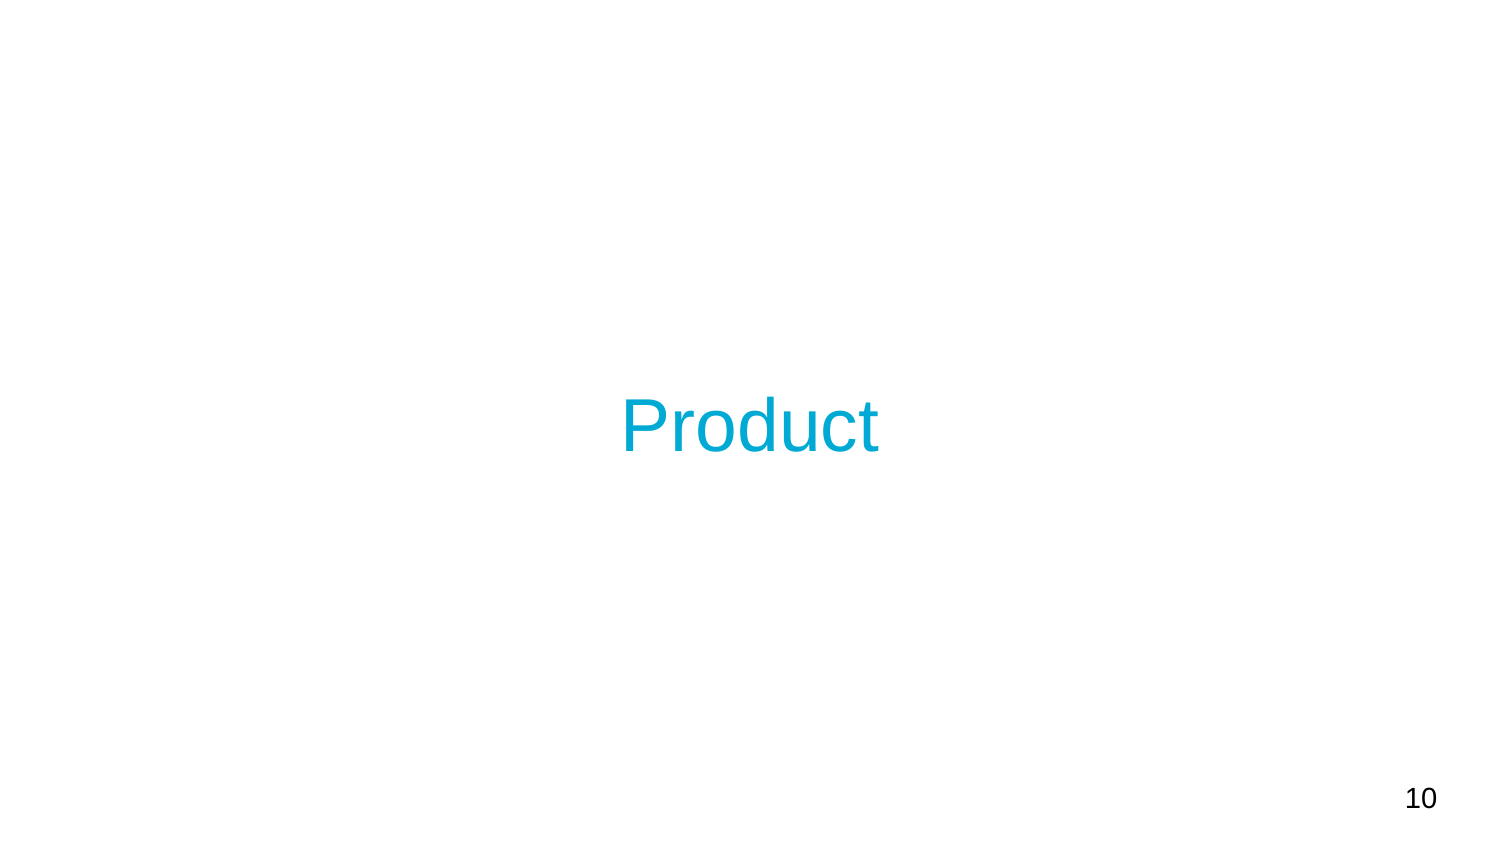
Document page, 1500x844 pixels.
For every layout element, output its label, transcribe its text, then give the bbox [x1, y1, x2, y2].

slide_number <číslo> [1389, 764, 1480, 830]
title Product [51, 352, 1449, 491]
